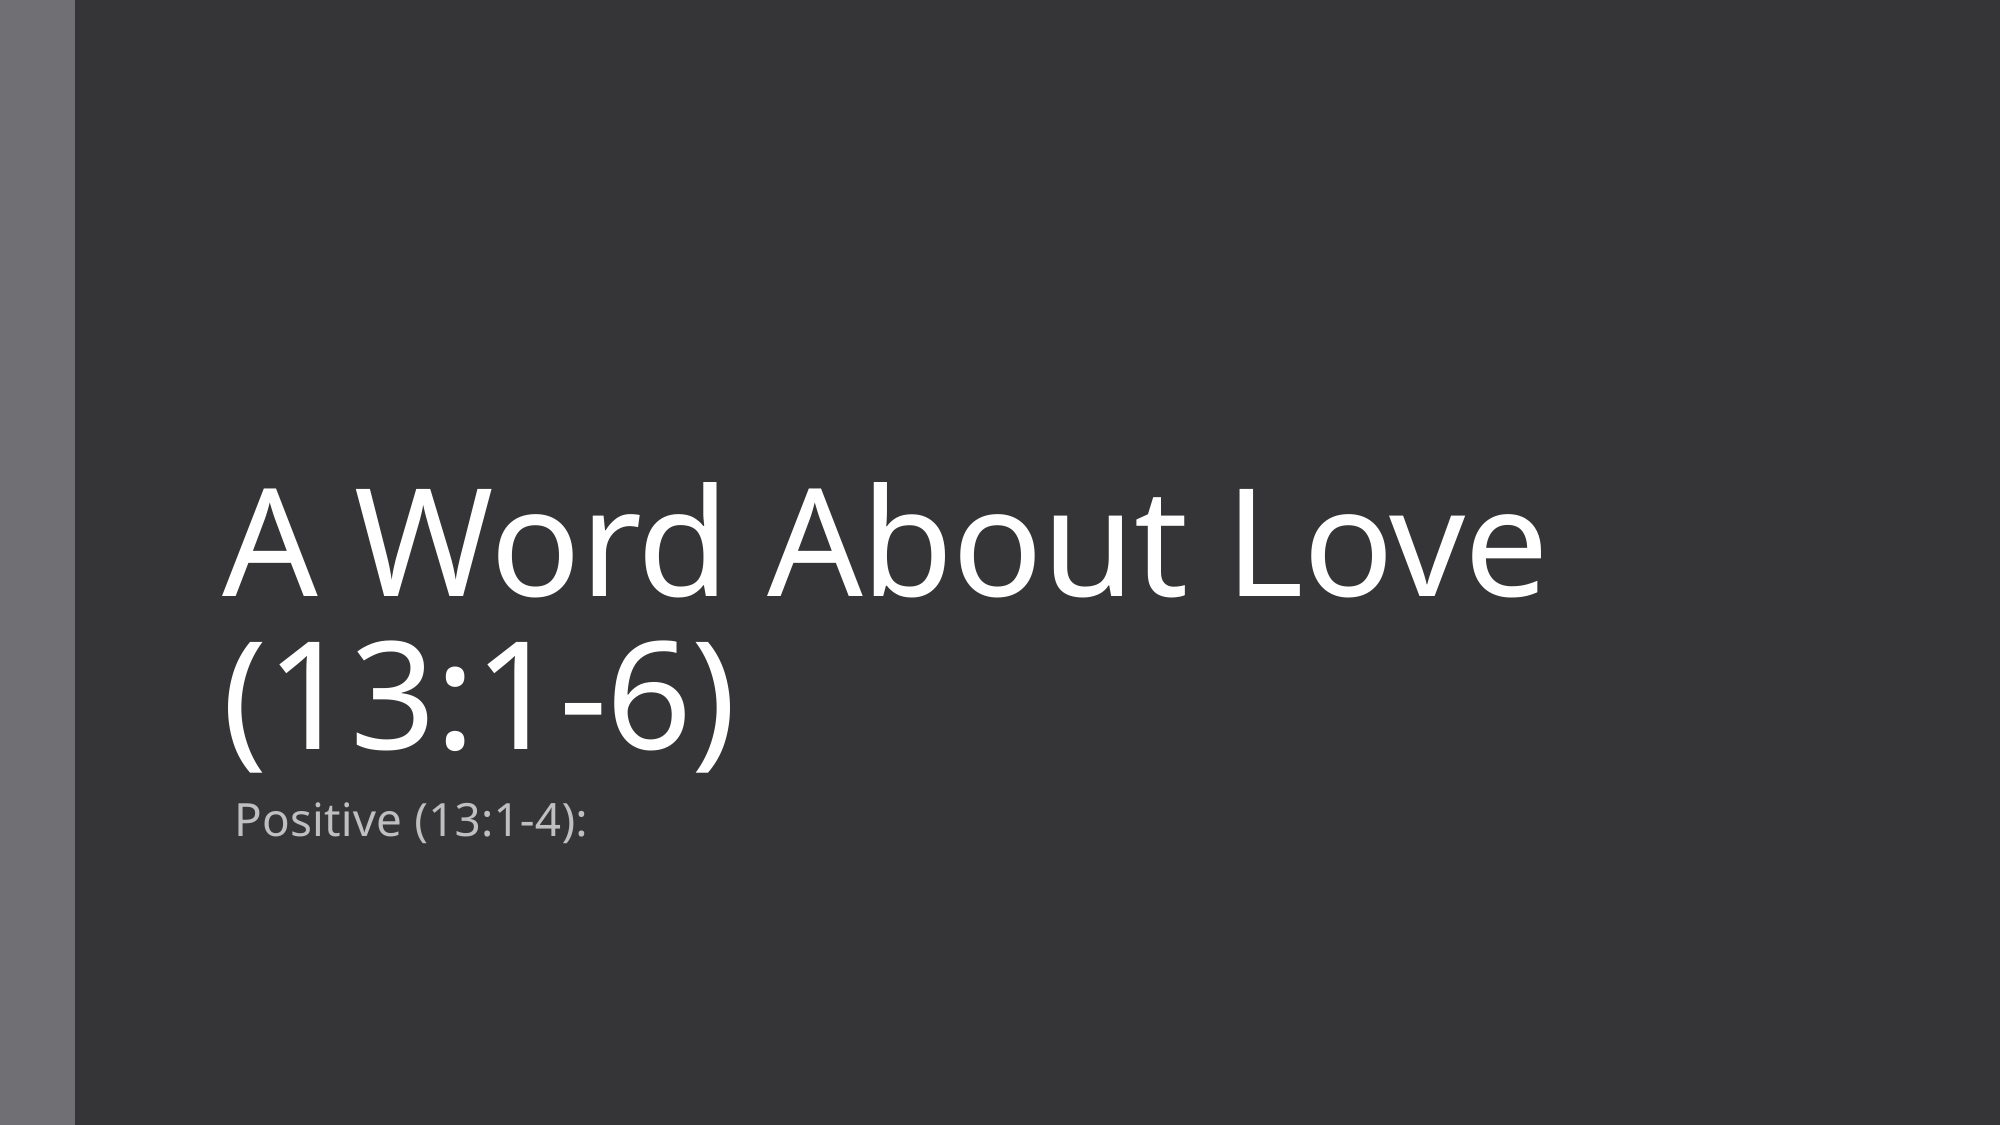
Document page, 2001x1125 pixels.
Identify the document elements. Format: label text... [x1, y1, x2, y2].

subtitle Positive (13:1-4): [206, 787, 1752, 1066]
title A Word About Love (13:1-6) [206, 124, 1752, 787]
